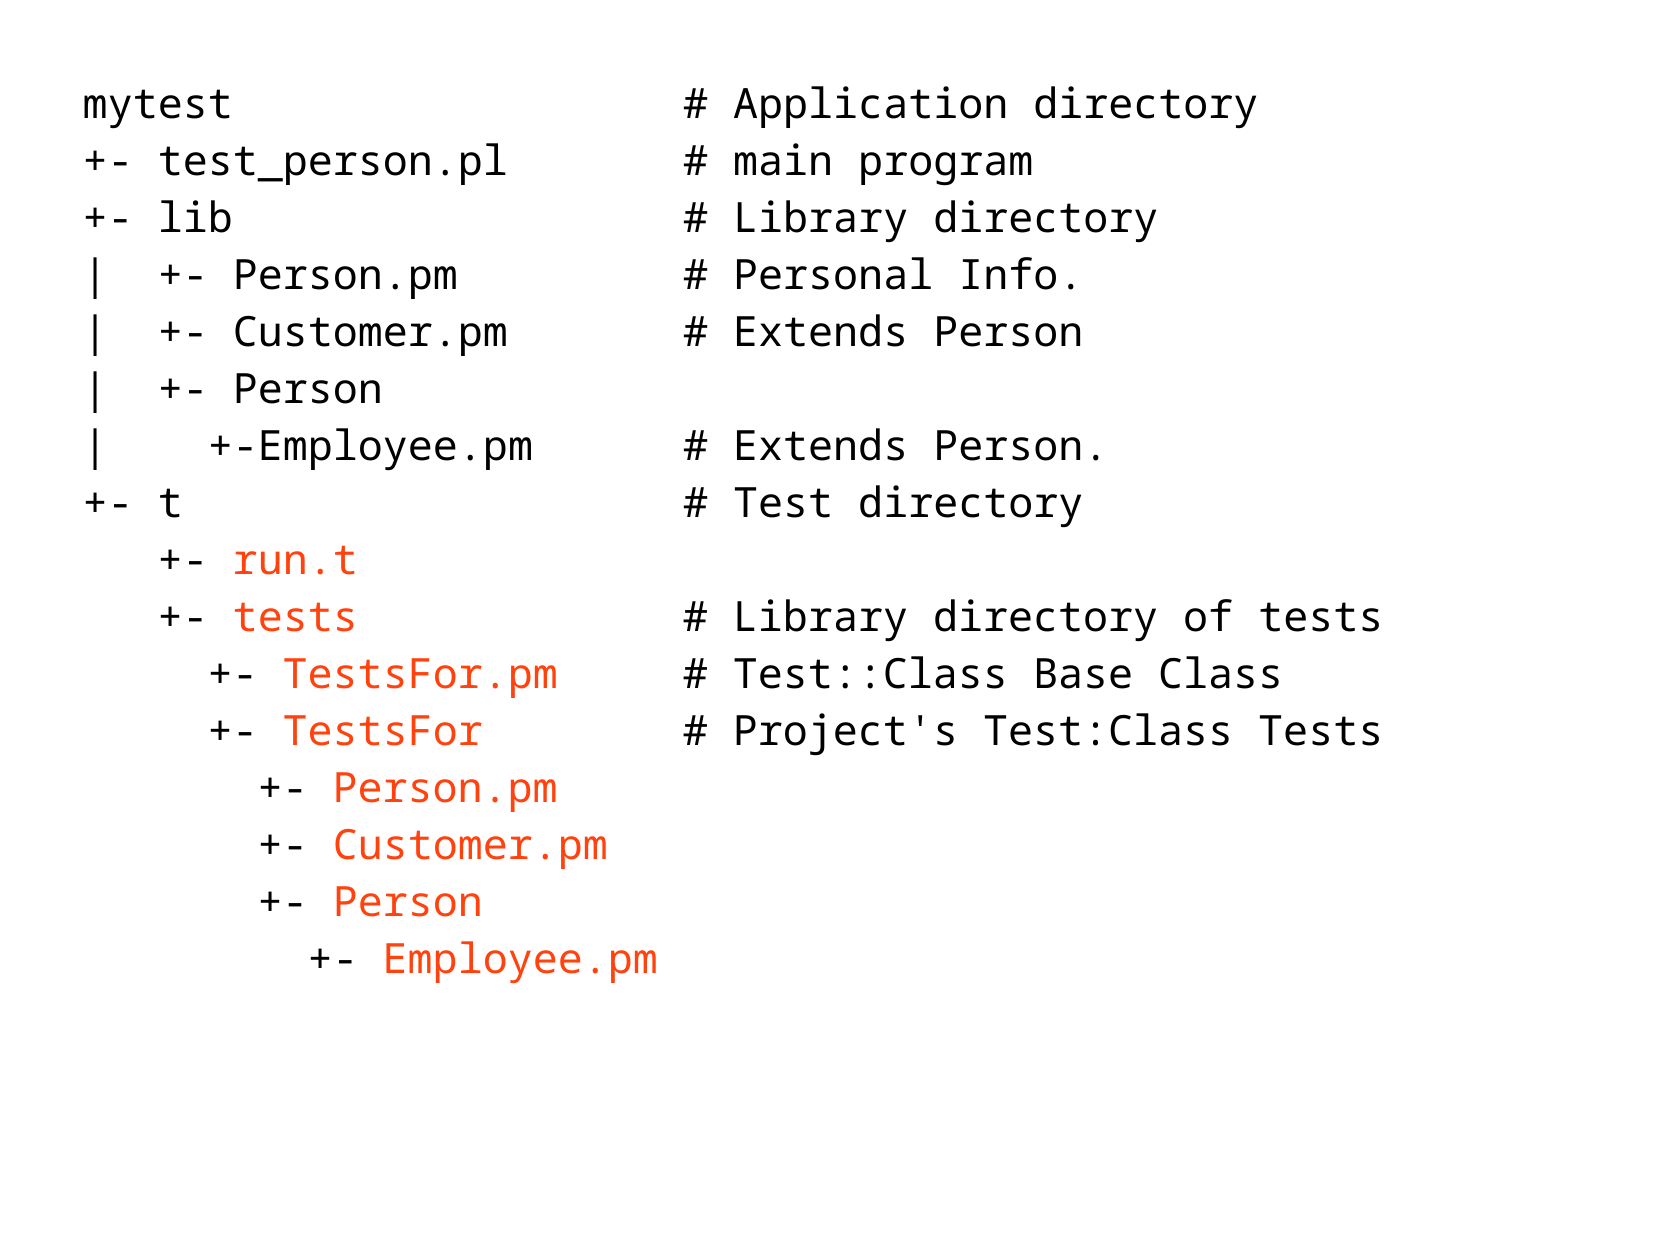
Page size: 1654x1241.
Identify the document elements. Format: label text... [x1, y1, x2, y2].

subtitle mytest # Application directory +- test_person.pl # main program +- lib # Library directory | +- Person.pm # Personal Info. | +- Customer.pm # Extends Person | +- Person | +-Employee.pm # Extends Person. +- t # Test directory +- run.t +- tests # Library directory of tests +- TestsFor.pm # Test::Class Base Class +- TestsFor # Project's Test:Class Tests +- Person.pm +- Customer.pm +- Person +- Employee.pm [82, 49, 1571, 1010]
